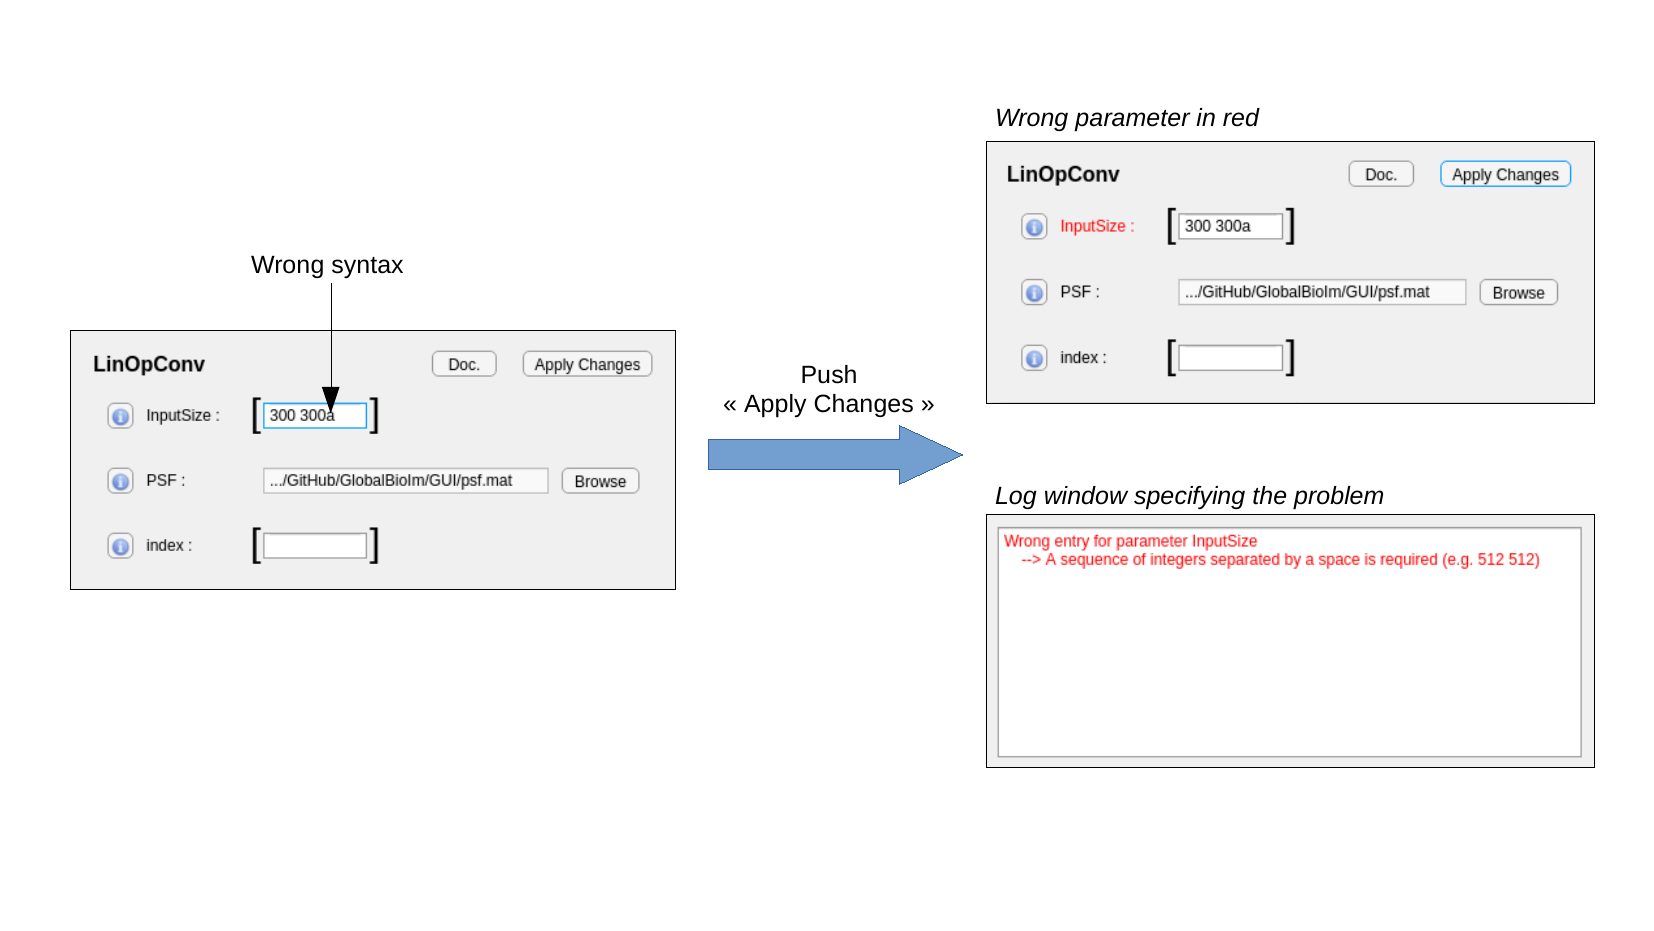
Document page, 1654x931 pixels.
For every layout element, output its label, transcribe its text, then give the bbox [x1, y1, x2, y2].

text_box Wrong syntax [236, 243, 426, 296]
text_box Log window specifying the problem [980, 474, 1453, 545]
text_box Push « Apply Changes » [696, 353, 969, 481]
text_box Wrong parameter in red [980, 96, 1300, 148]
picture [70, 330, 676, 590]
picture [986, 141, 1595, 404]
picture [986, 514, 1595, 768]
